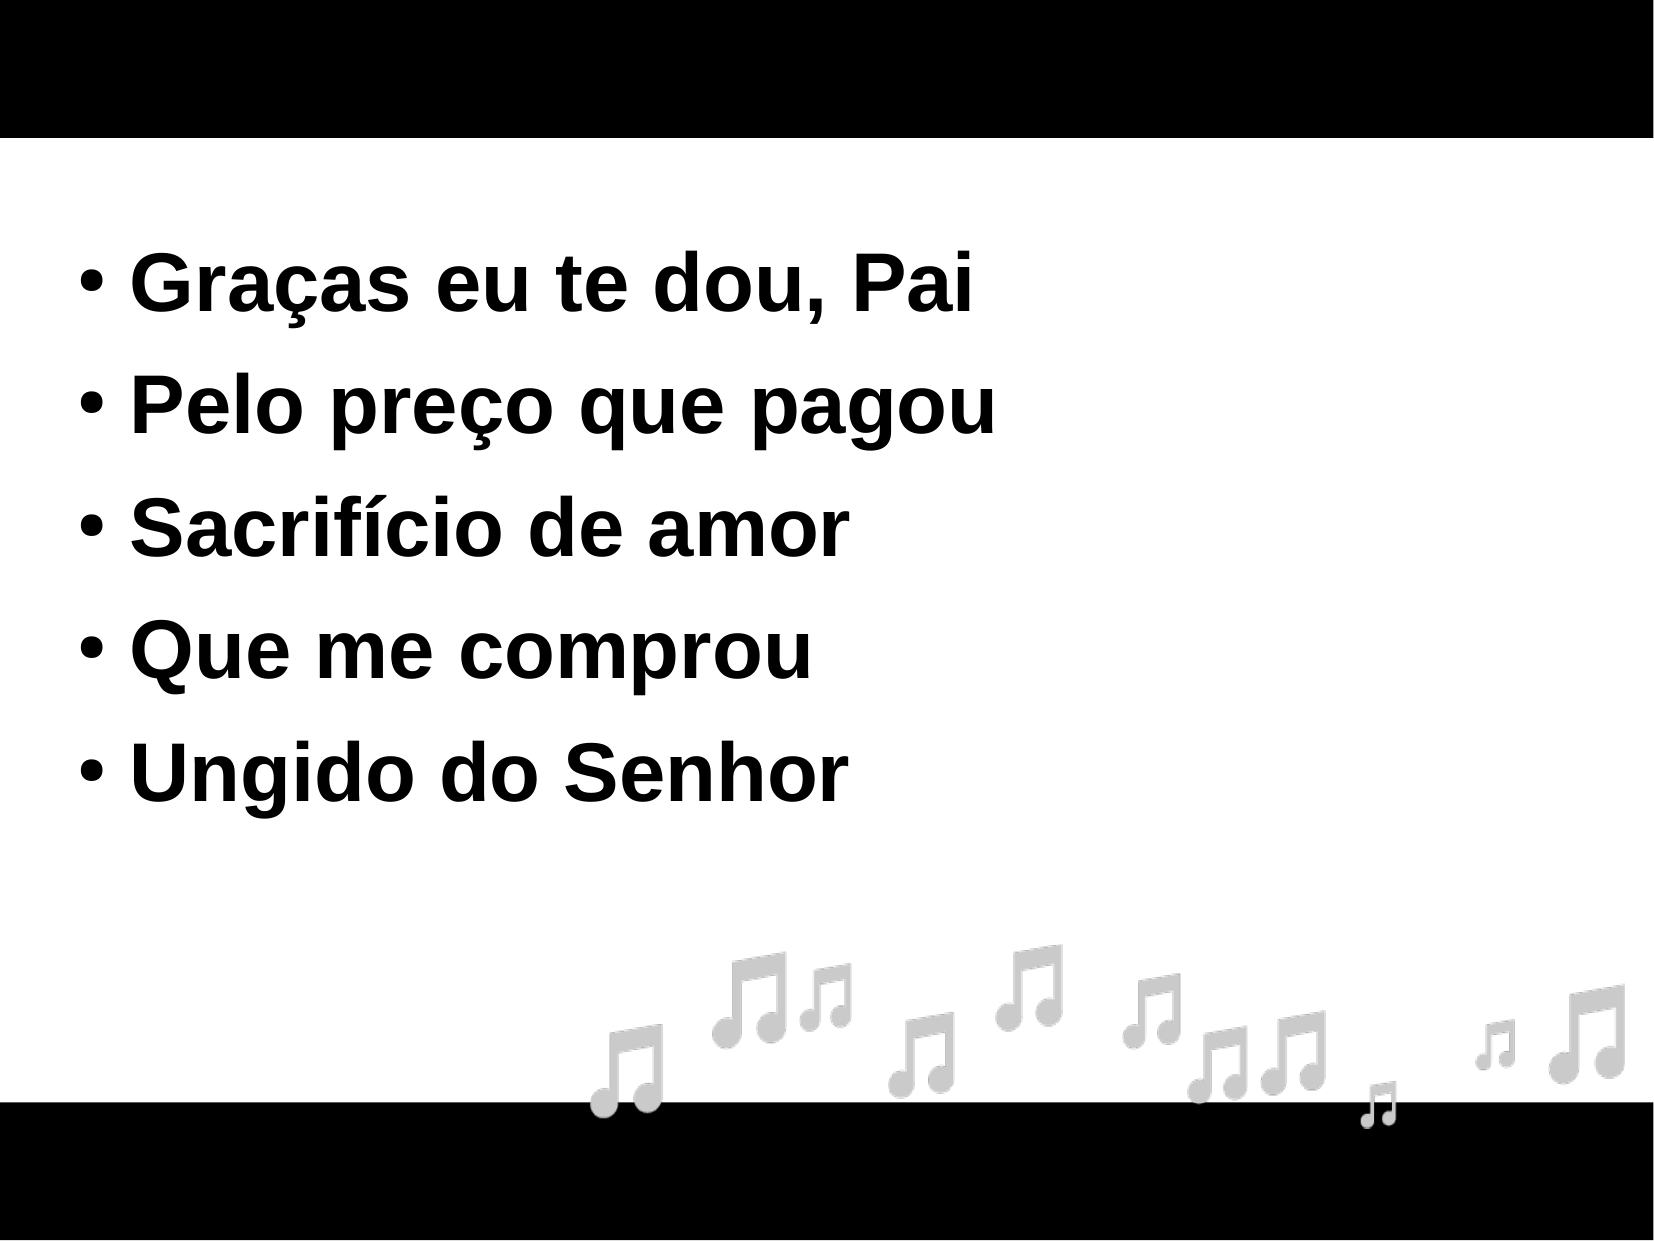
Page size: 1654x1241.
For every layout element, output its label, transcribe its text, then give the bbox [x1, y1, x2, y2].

list Graças eu te dou, Pai Pelo preço que pagou Sacrifício de amor Que me comprou Ungido do Senhor [59, 236, 1595, 1024]
